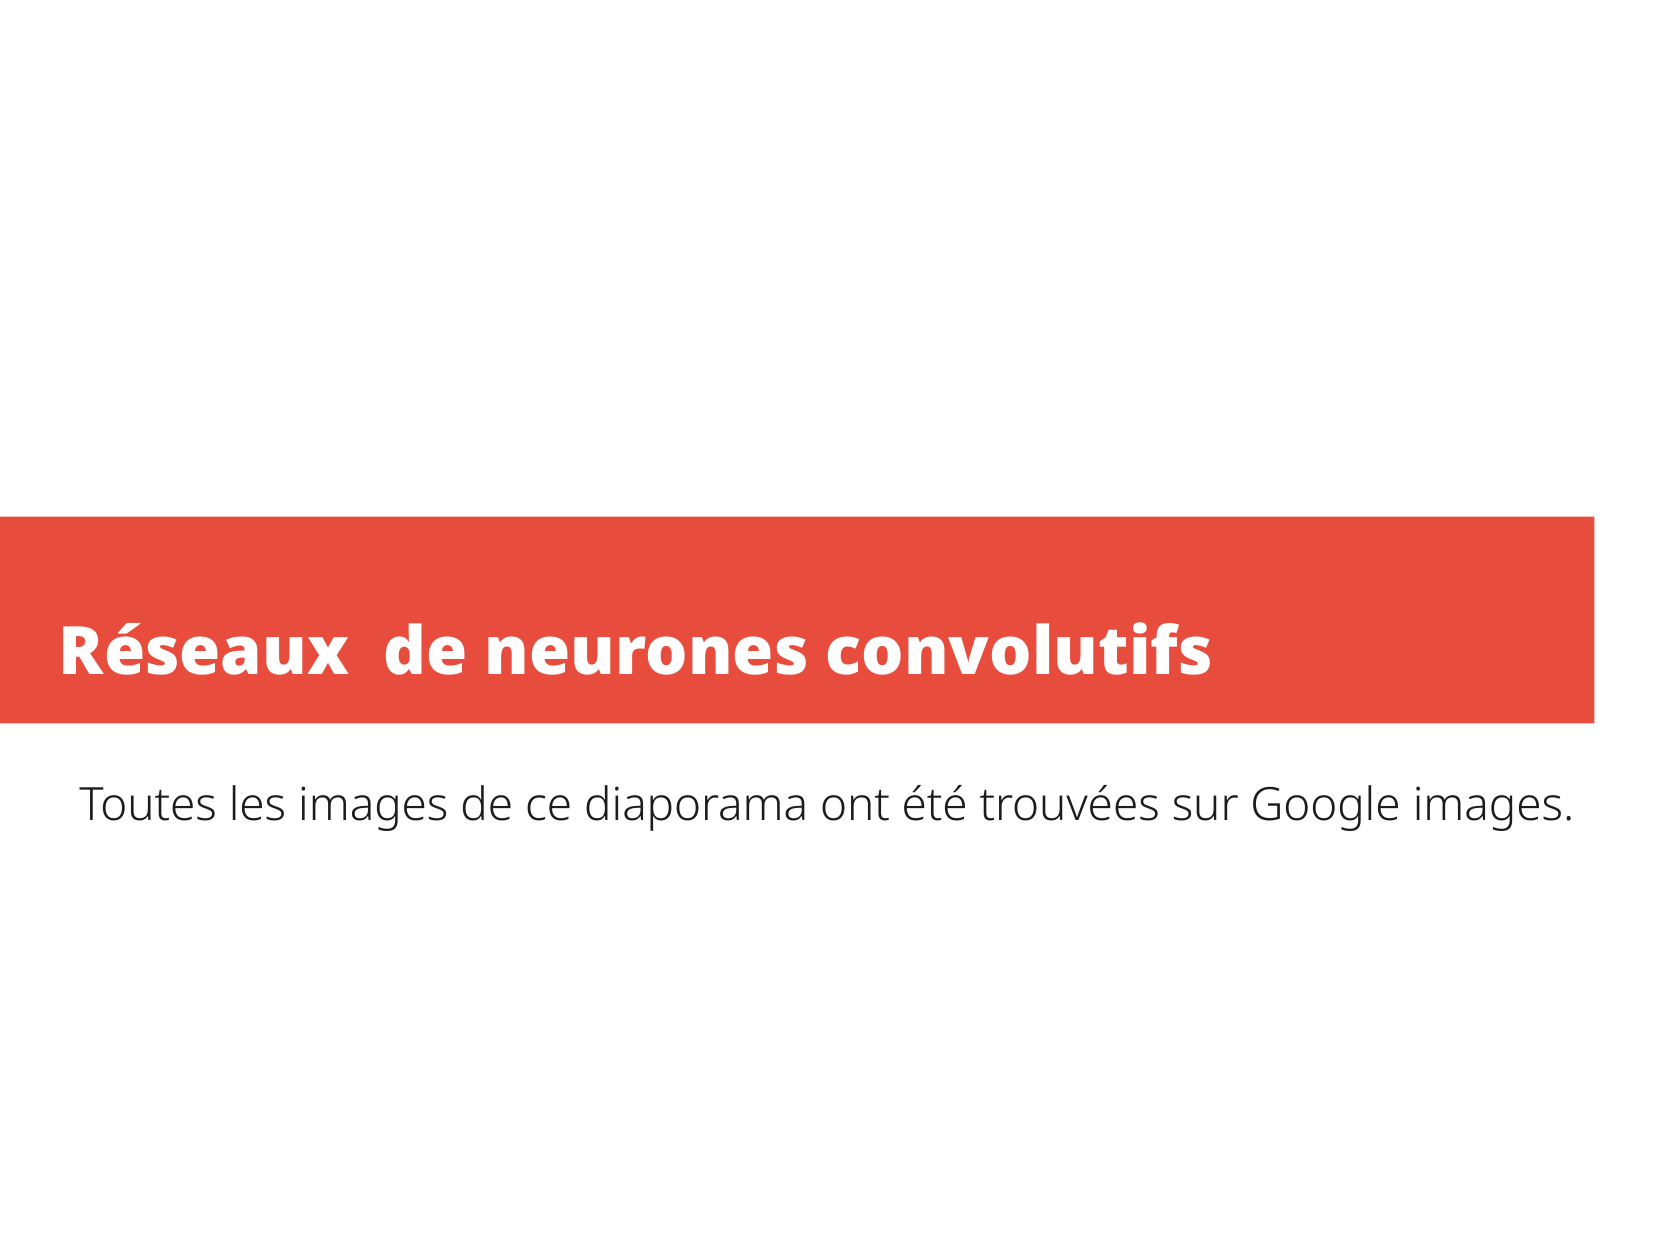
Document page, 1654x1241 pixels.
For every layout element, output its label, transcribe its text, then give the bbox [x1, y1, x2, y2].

title Réseaux de neurones convolutifs [59, 546, 1595, 694]
text_box Toutes les images de ce diaporama ont été trouvées sur Google images. [79, 771, 1586, 1185]
